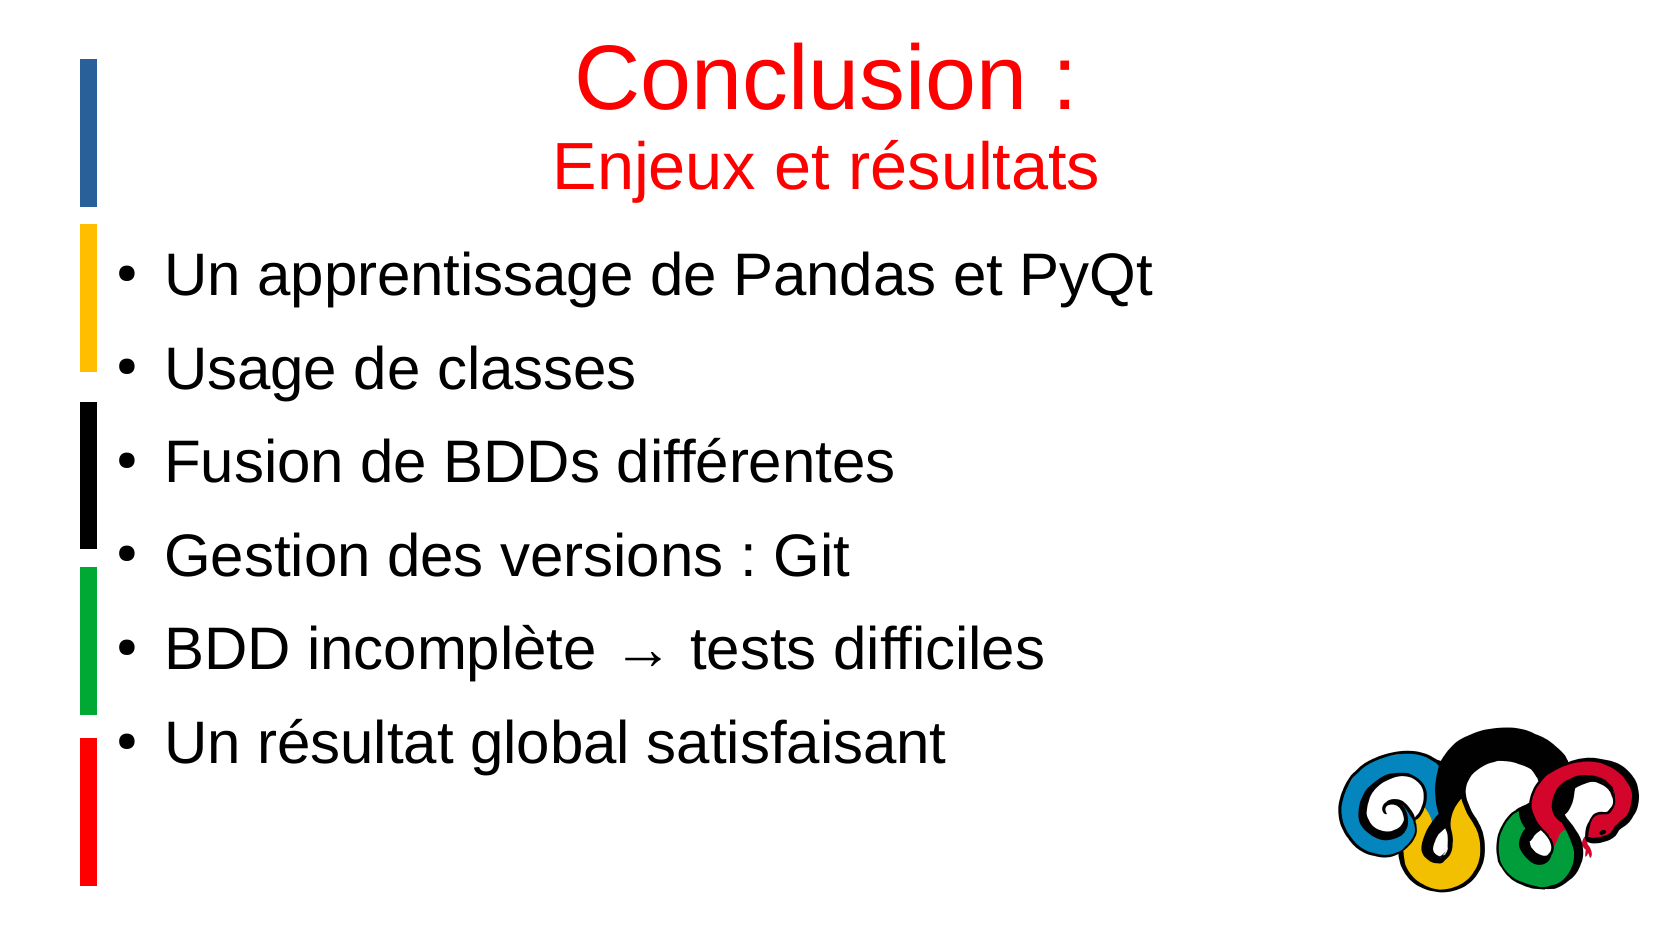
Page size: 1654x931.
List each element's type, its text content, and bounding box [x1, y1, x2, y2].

picture [1322, 649, 1654, 931]
title Conclusion : Enjeux et résultats [82, 26, 1571, 204]
list Un apprentissage de Pandas et PyQt Usage de classes Fusion de BDDs différentes Gestion des versions : Git BDD incomplète → tests difficiles Un résultat global satisfaisant [100, 241, 1589, 781]
